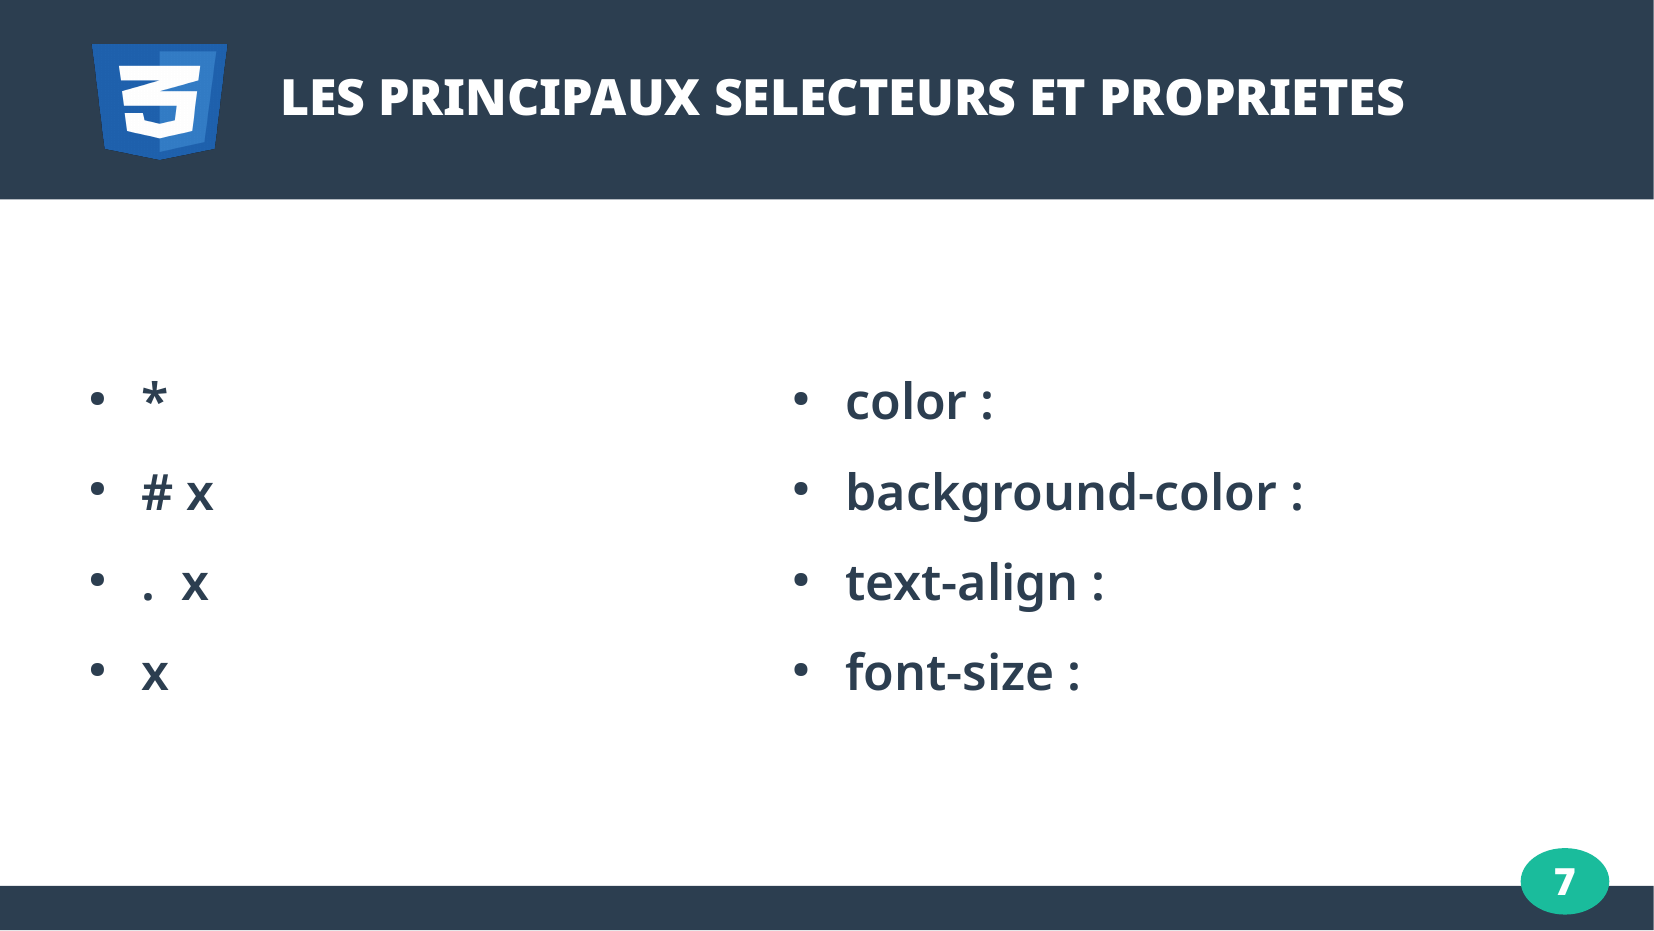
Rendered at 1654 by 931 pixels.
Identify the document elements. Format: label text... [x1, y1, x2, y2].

list color : background-color : text-align : font-size : [774, 366, 1619, 765]
picture [82, 44, 237, 160]
title LES PRINCIPAUX SELECTEURS ET PROPRIETES [59, 37, 1595, 155]
list * # x . x x [70, 366, 804, 770]
